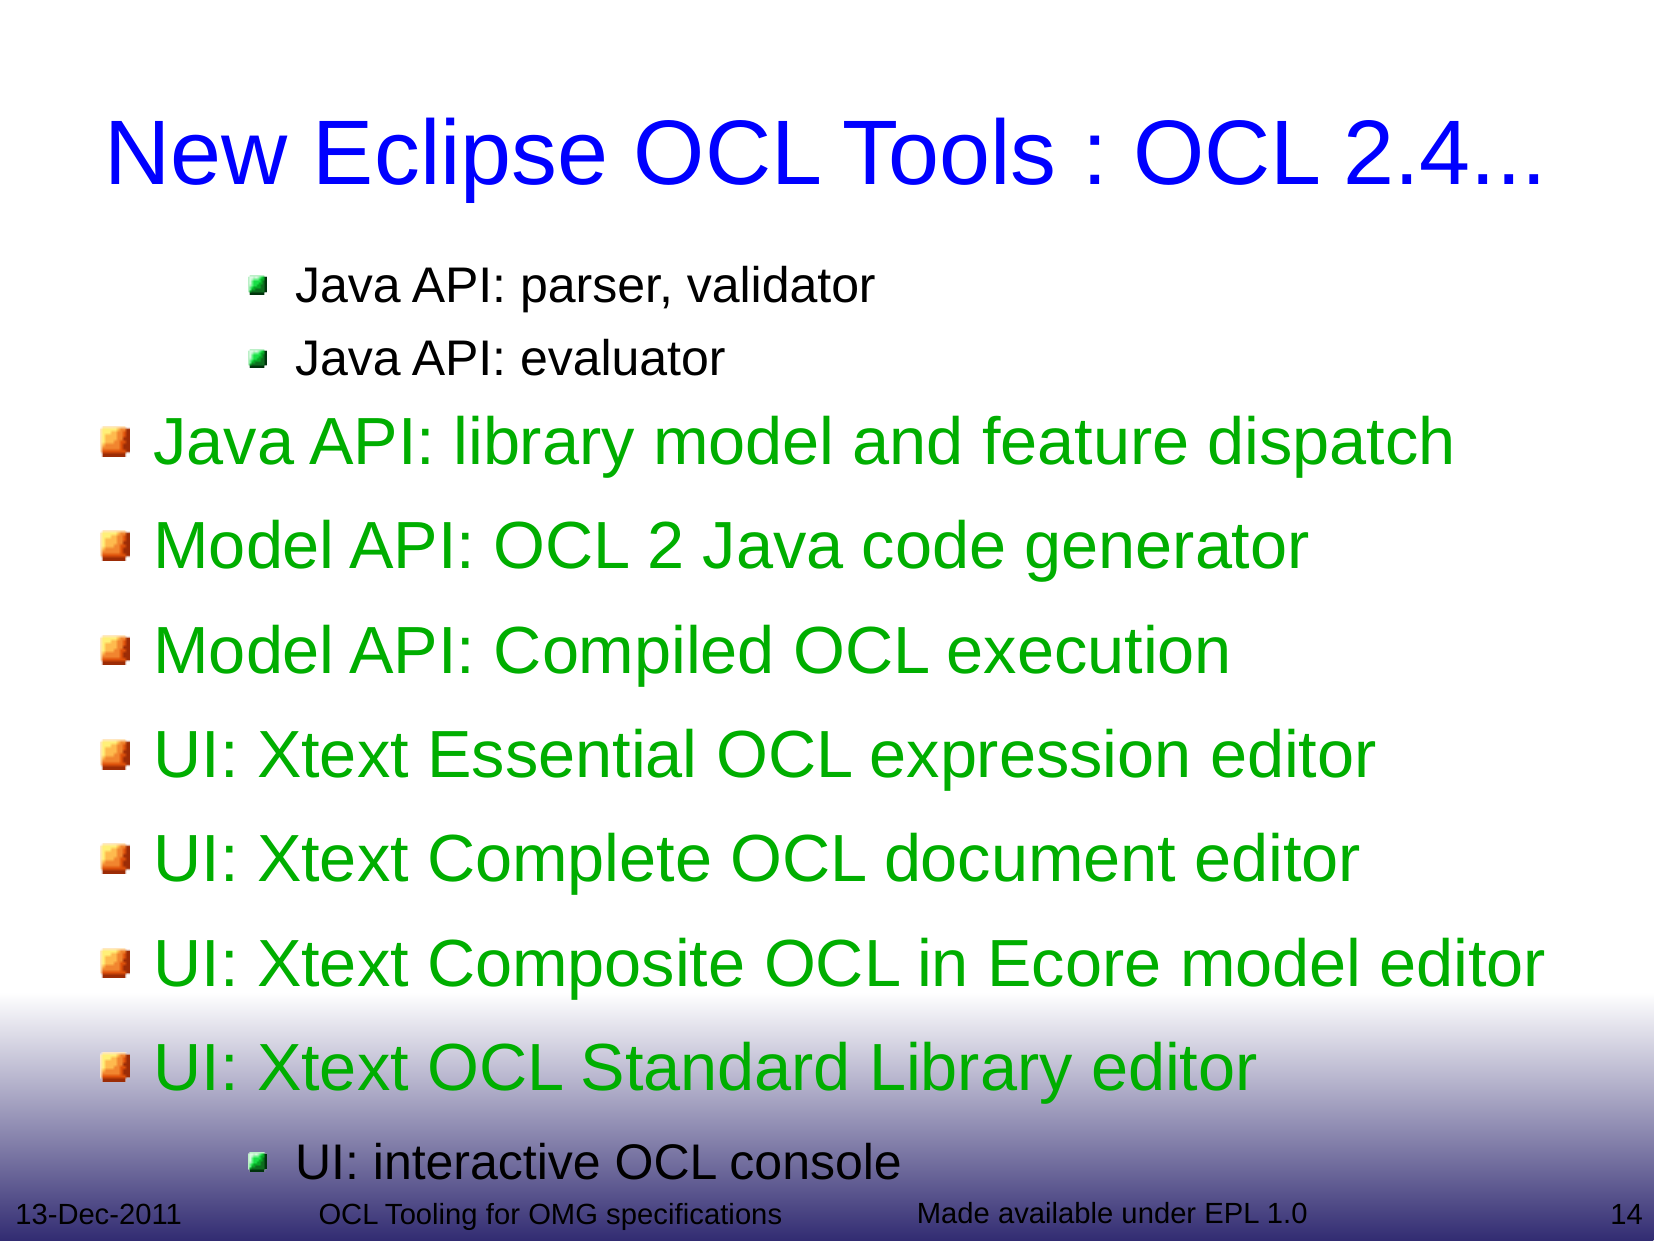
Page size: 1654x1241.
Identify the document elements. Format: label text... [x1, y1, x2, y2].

list Java API: parser, validator Java API: evaluator Java API: library model and feature dispatch Model API: OCL 2 Java code generator Model API: Compiled OCL execution UI: Xtext Essential OCL expression editor UI: Xtext Complete OCL document editor UI: Xtext Composite OCL in Ecore model editor UI: Xtext OCL Standard Library editor UI: interactive OCL console [82, 257, 1571, 1200]
title New Eclipse OCL Tools : OCL 2.4... [82, 49, 1571, 257]
